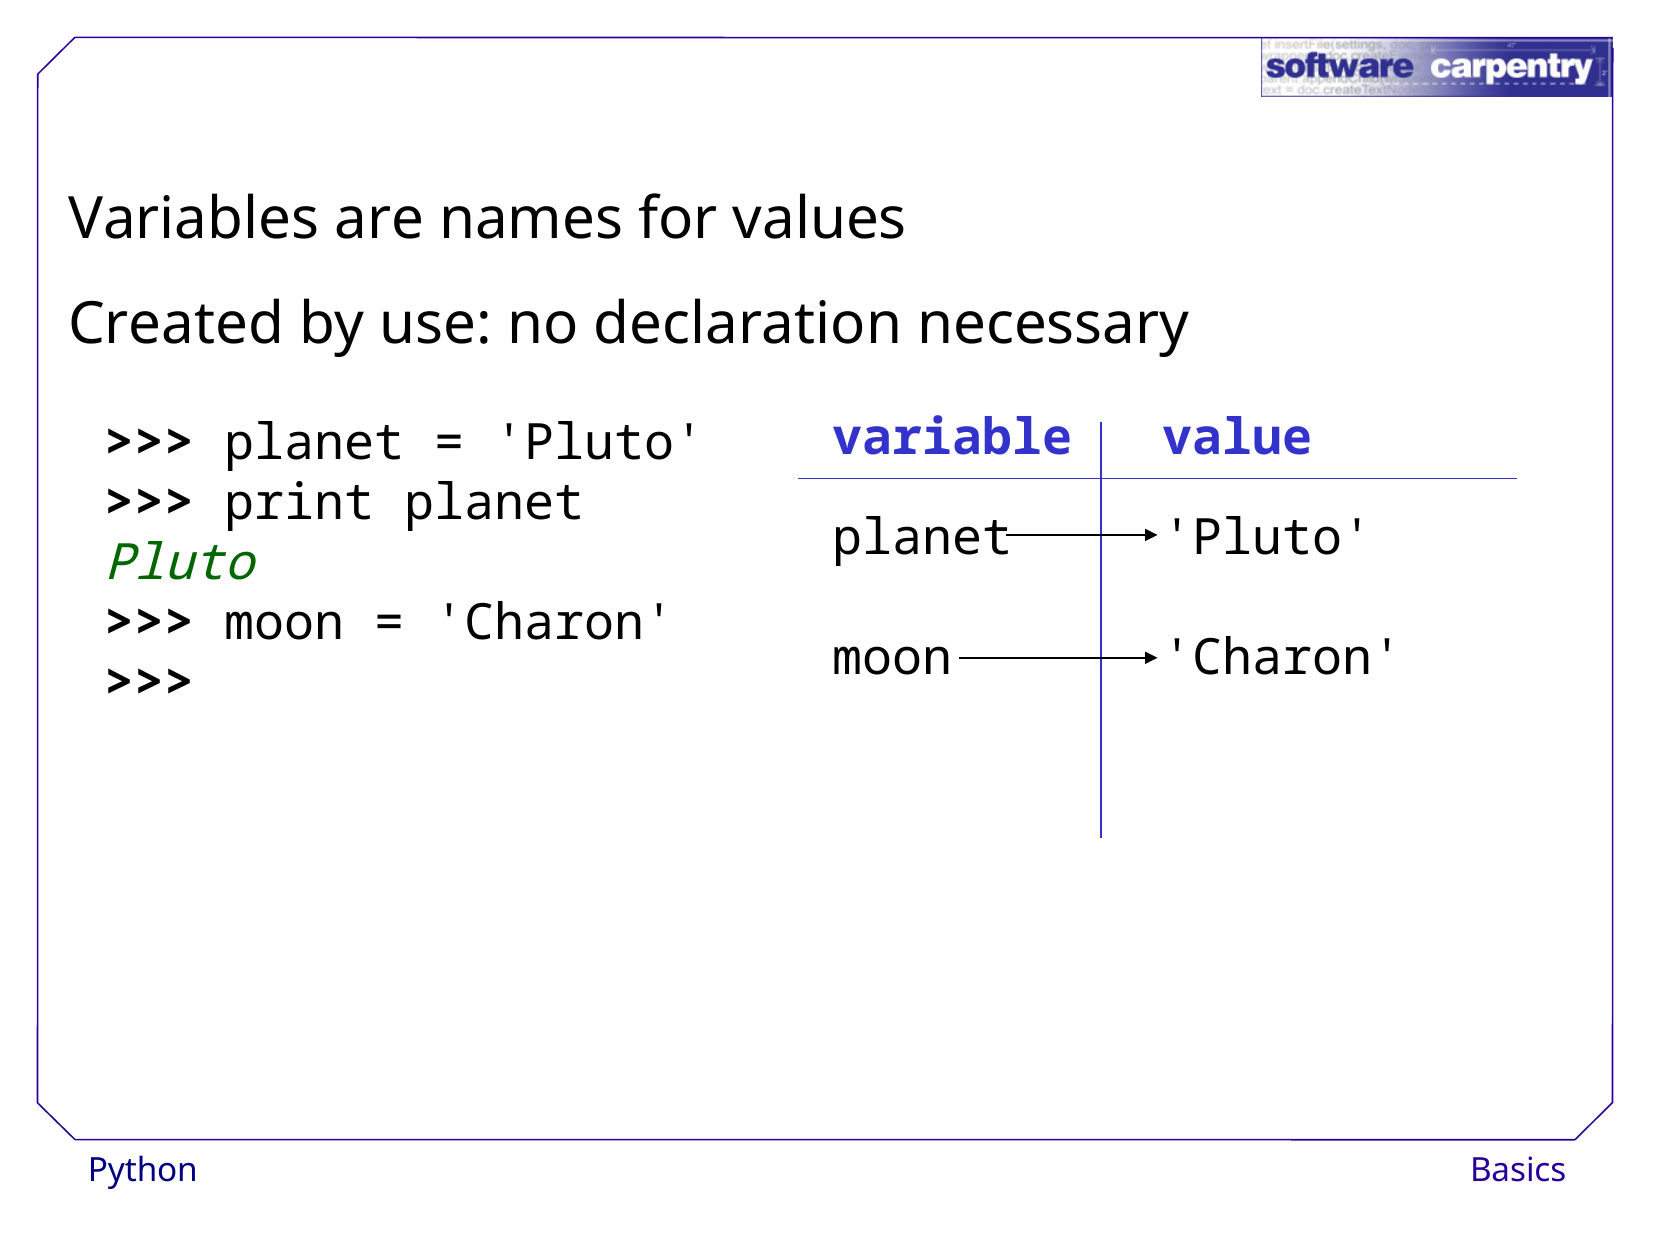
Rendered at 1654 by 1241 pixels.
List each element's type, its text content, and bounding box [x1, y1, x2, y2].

text_box planet moon [817, 497, 1083, 810]
text_box value [1148, 402, 1413, 479]
text_box >>> planet = 'Pluto' >>> print planet Pluto >>> moon = 'Charon' >>> [89, 402, 657, 885]
picture [1261, 39, 1613, 97]
text_box variable [817, 402, 1083, 479]
text_box 'Pluto' 'Charon' [1148, 497, 1413, 809]
text_box Variables are names for values Created by use: no declaration necessary [53, 137, 1355, 364]
